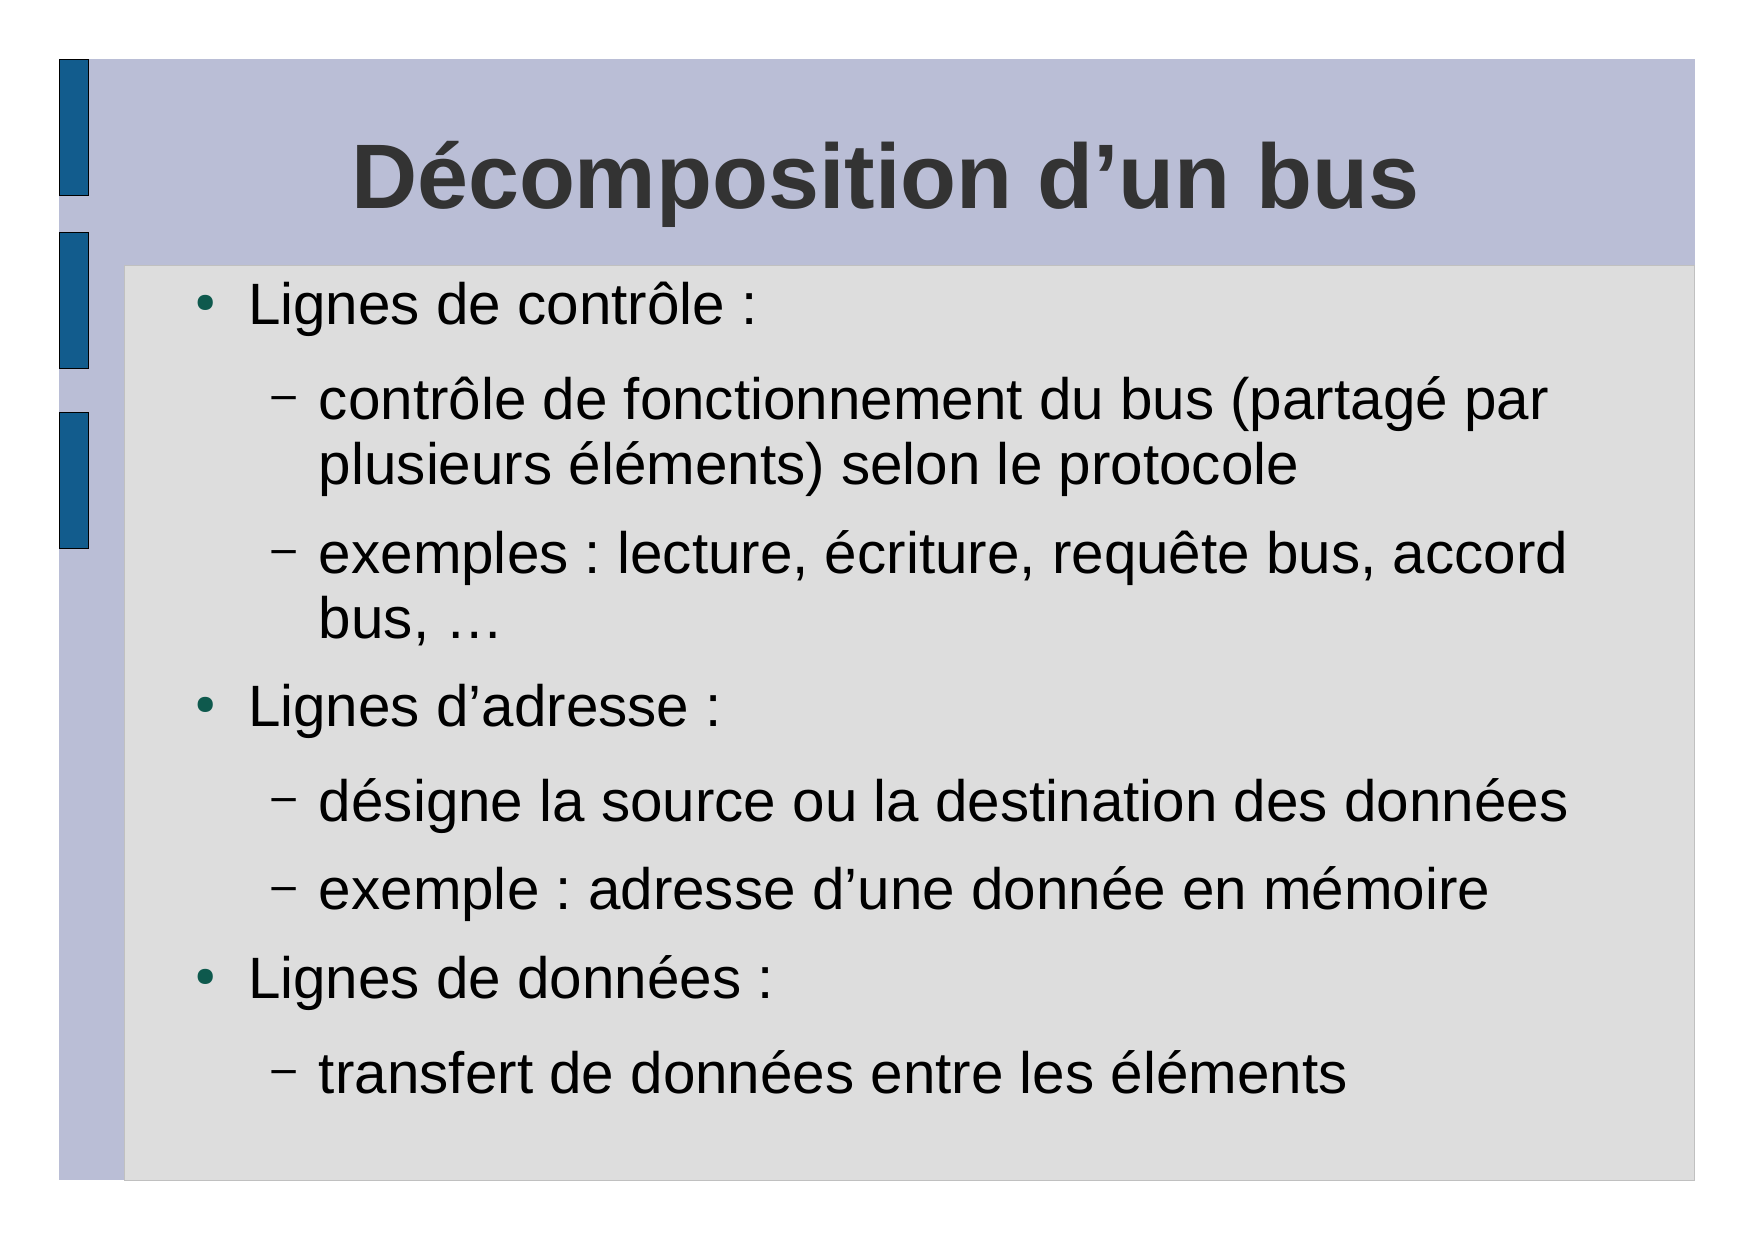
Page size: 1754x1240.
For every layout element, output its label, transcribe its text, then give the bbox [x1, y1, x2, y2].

title Décomposition d’un bus [118, 88, 1654, 266]
list Lignes de contrôle : contrôle de fonctionnement du bus (partagé par plusieurs éléments) selon le protocole exemples : lecture, écriture, requête bus, accord bus, … Lignes d’adresse : désigne la source ou la destination des données exemple : adresse d’une donnée en mémoire Lignes de données : transfert de données entre les éléments [177, 272, 1575, 1104]
